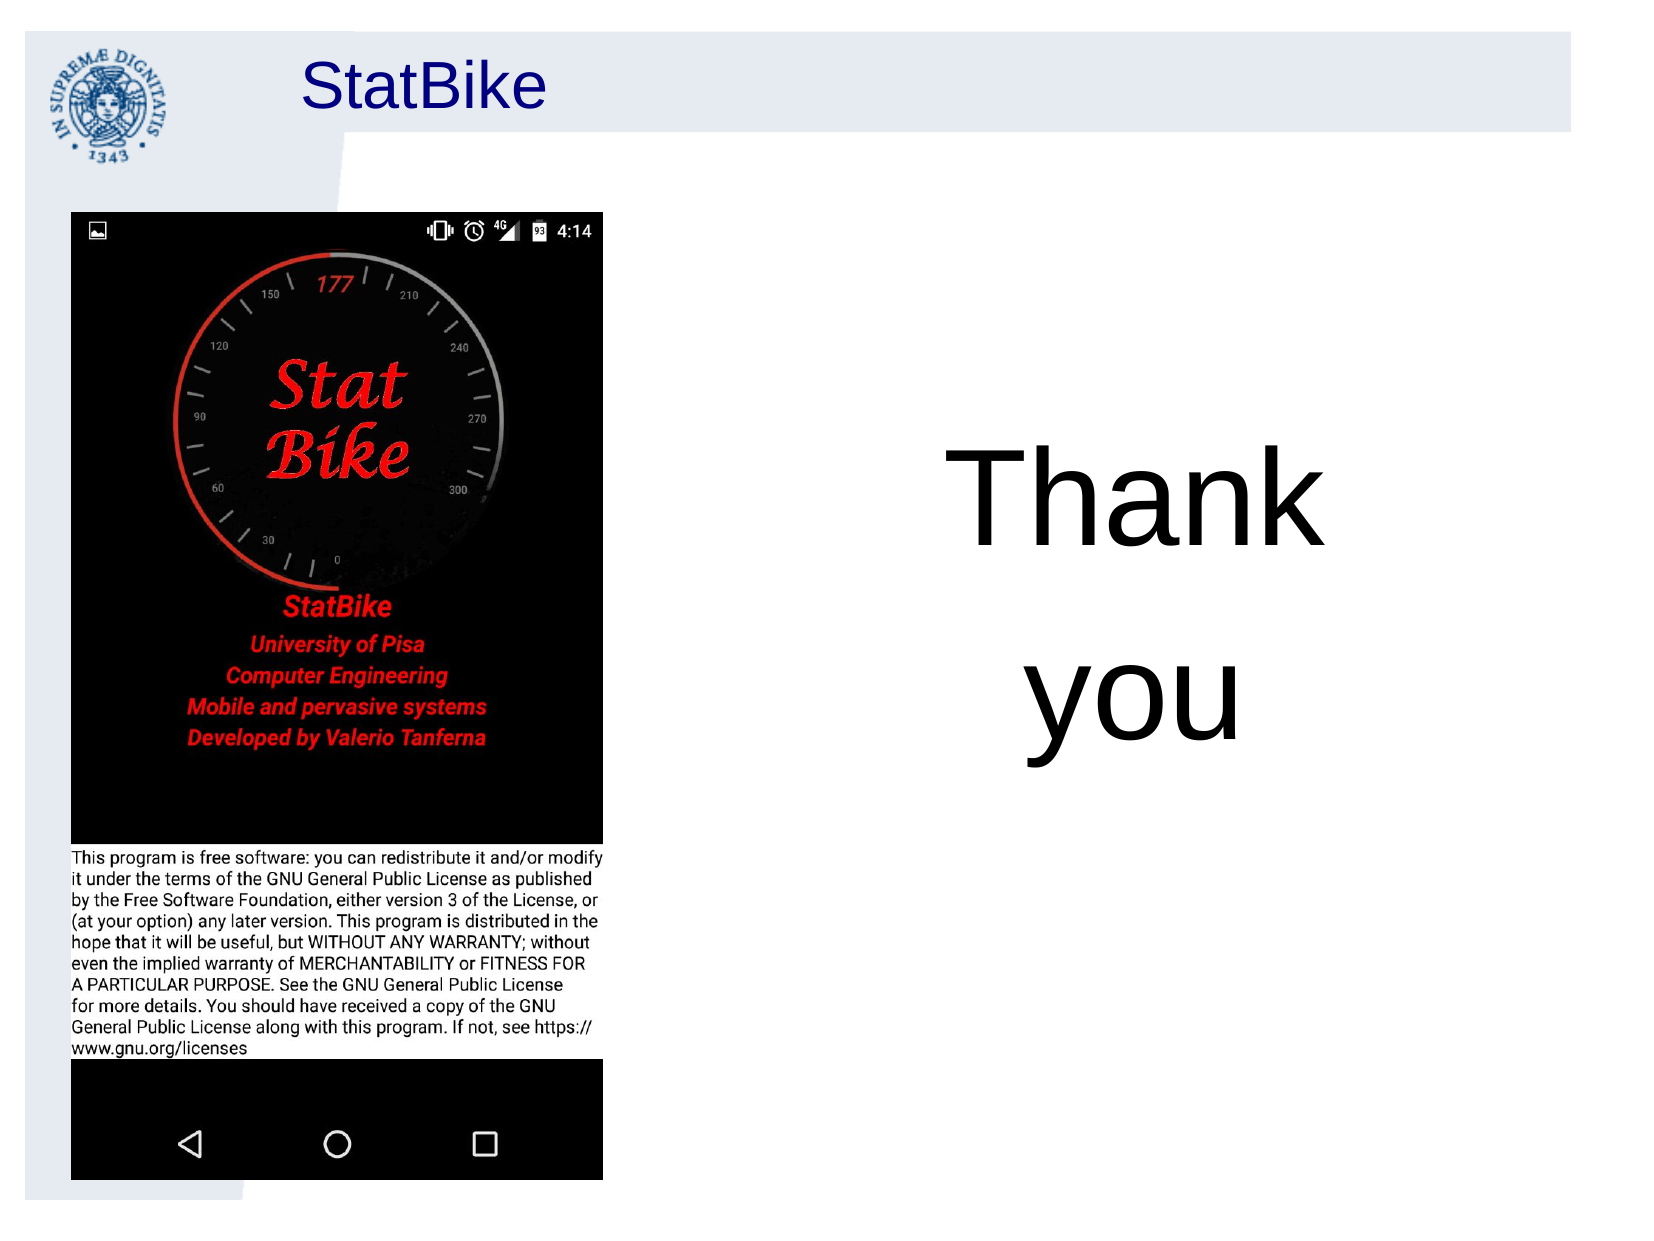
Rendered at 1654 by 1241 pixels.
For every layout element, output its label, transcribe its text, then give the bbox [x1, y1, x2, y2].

picture [71, 213, 603, 1180]
list Thank you [602, 213, 1578, 1114]
title StatBike [300, 31, 1571, 133]
